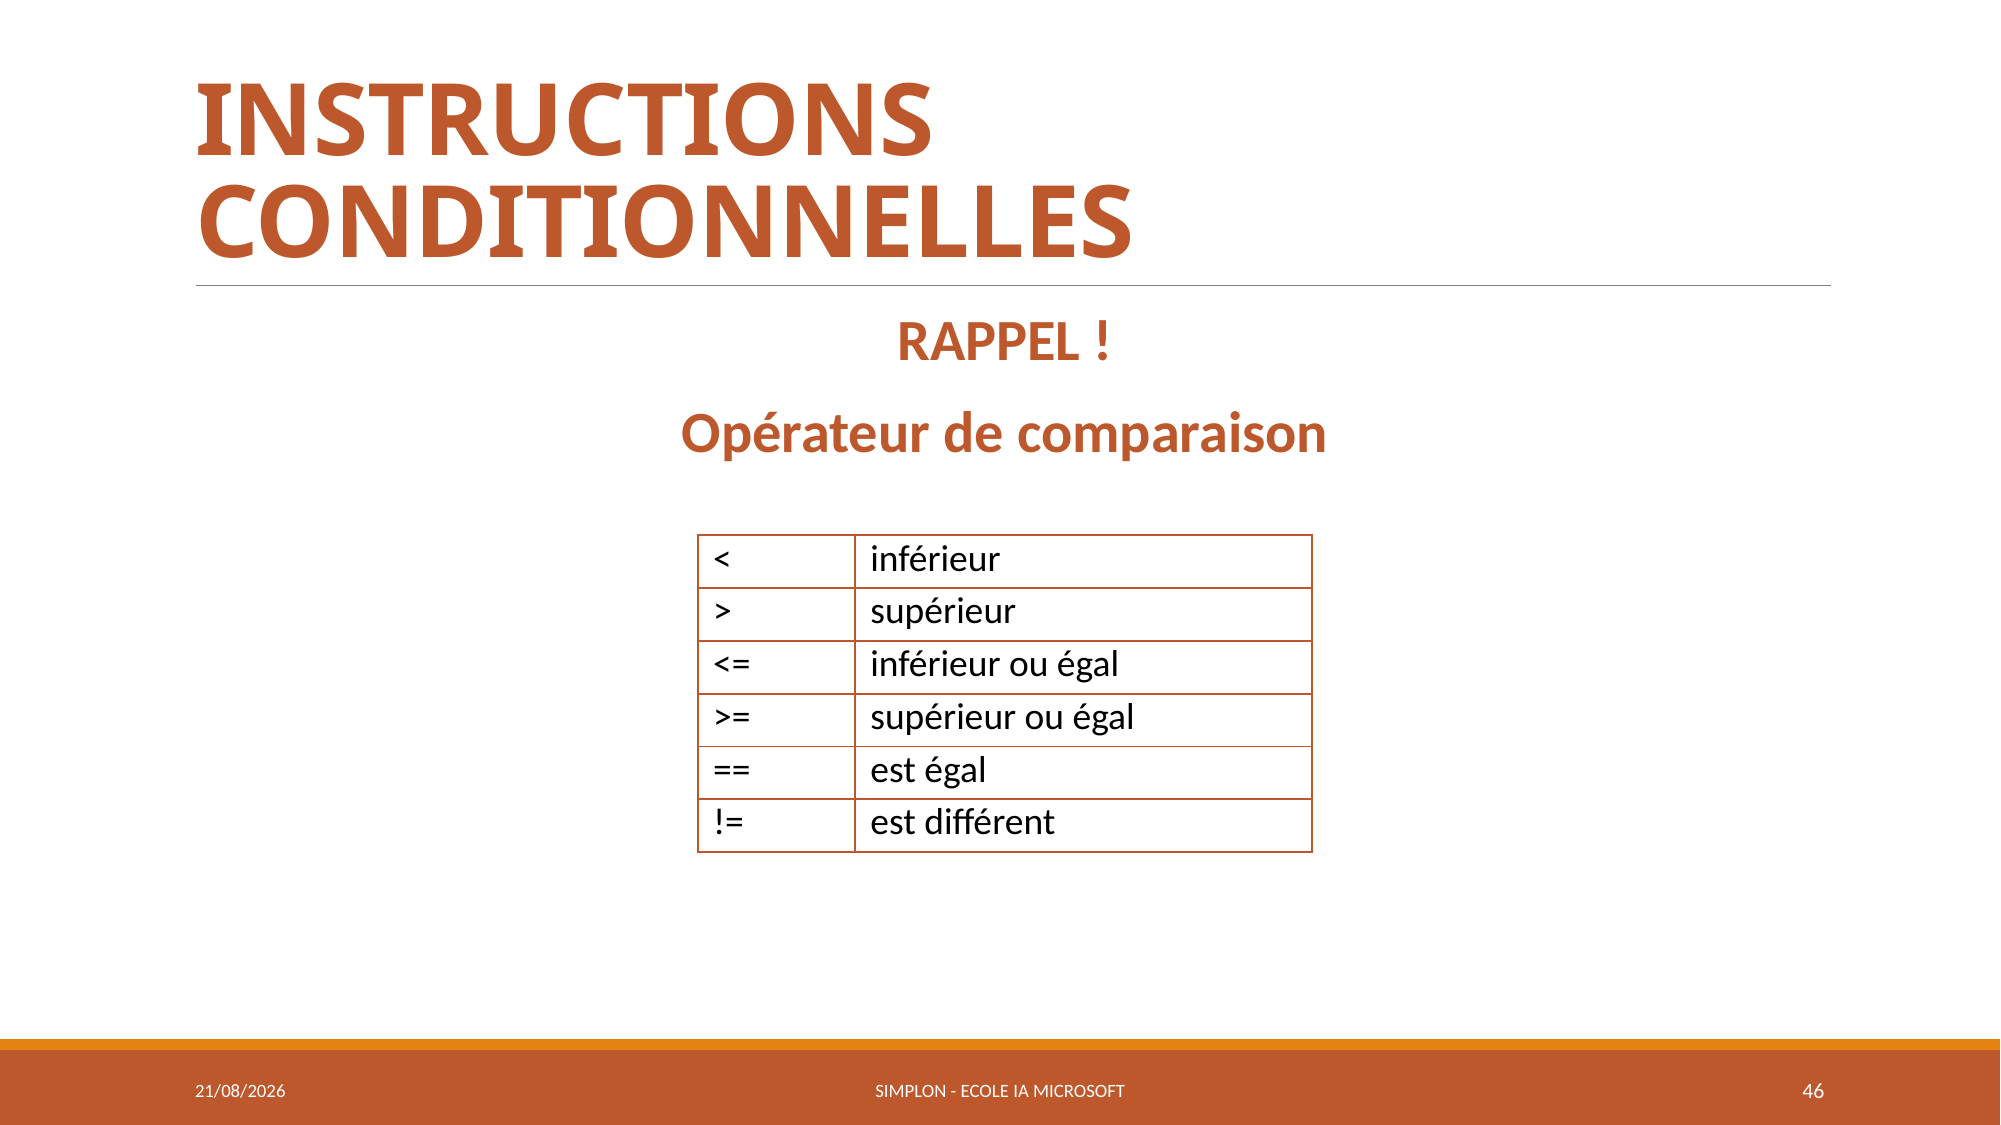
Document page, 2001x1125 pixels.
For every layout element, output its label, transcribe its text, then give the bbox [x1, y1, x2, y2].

table_header < [699, 536, 854, 587]
table_cell > [699, 589, 854, 640]
table_cell inférieur ou égal [856, 642, 1311, 693]
table_cell est égal [856, 747, 1311, 798]
table_cell <= [699, 642, 854, 693]
table_cell est différent [856, 800, 1311, 851]
list RAPPEL ! Opérateur de comparaison [180, 302, 1830, 976]
table_cell == [699, 747, 854, 798]
title INSTRUCTIONS CONDITIONNELLES [180, 47, 1830, 285]
table_cell supérieur [856, 589, 1311, 640]
slide_number <numéro> [1624, 1059, 1840, 1120]
table_cell >= [699, 695, 854, 746]
table_cell supérieur ou égal [856, 695, 1311, 746]
footer Simplon - Ecole IA Microsoft [604, 1059, 1396, 1120]
slide_number 16/01/2020 [180, 1059, 586, 1120]
table_cell != [699, 800, 854, 851]
table_header inférieur [856, 536, 1311, 587]
